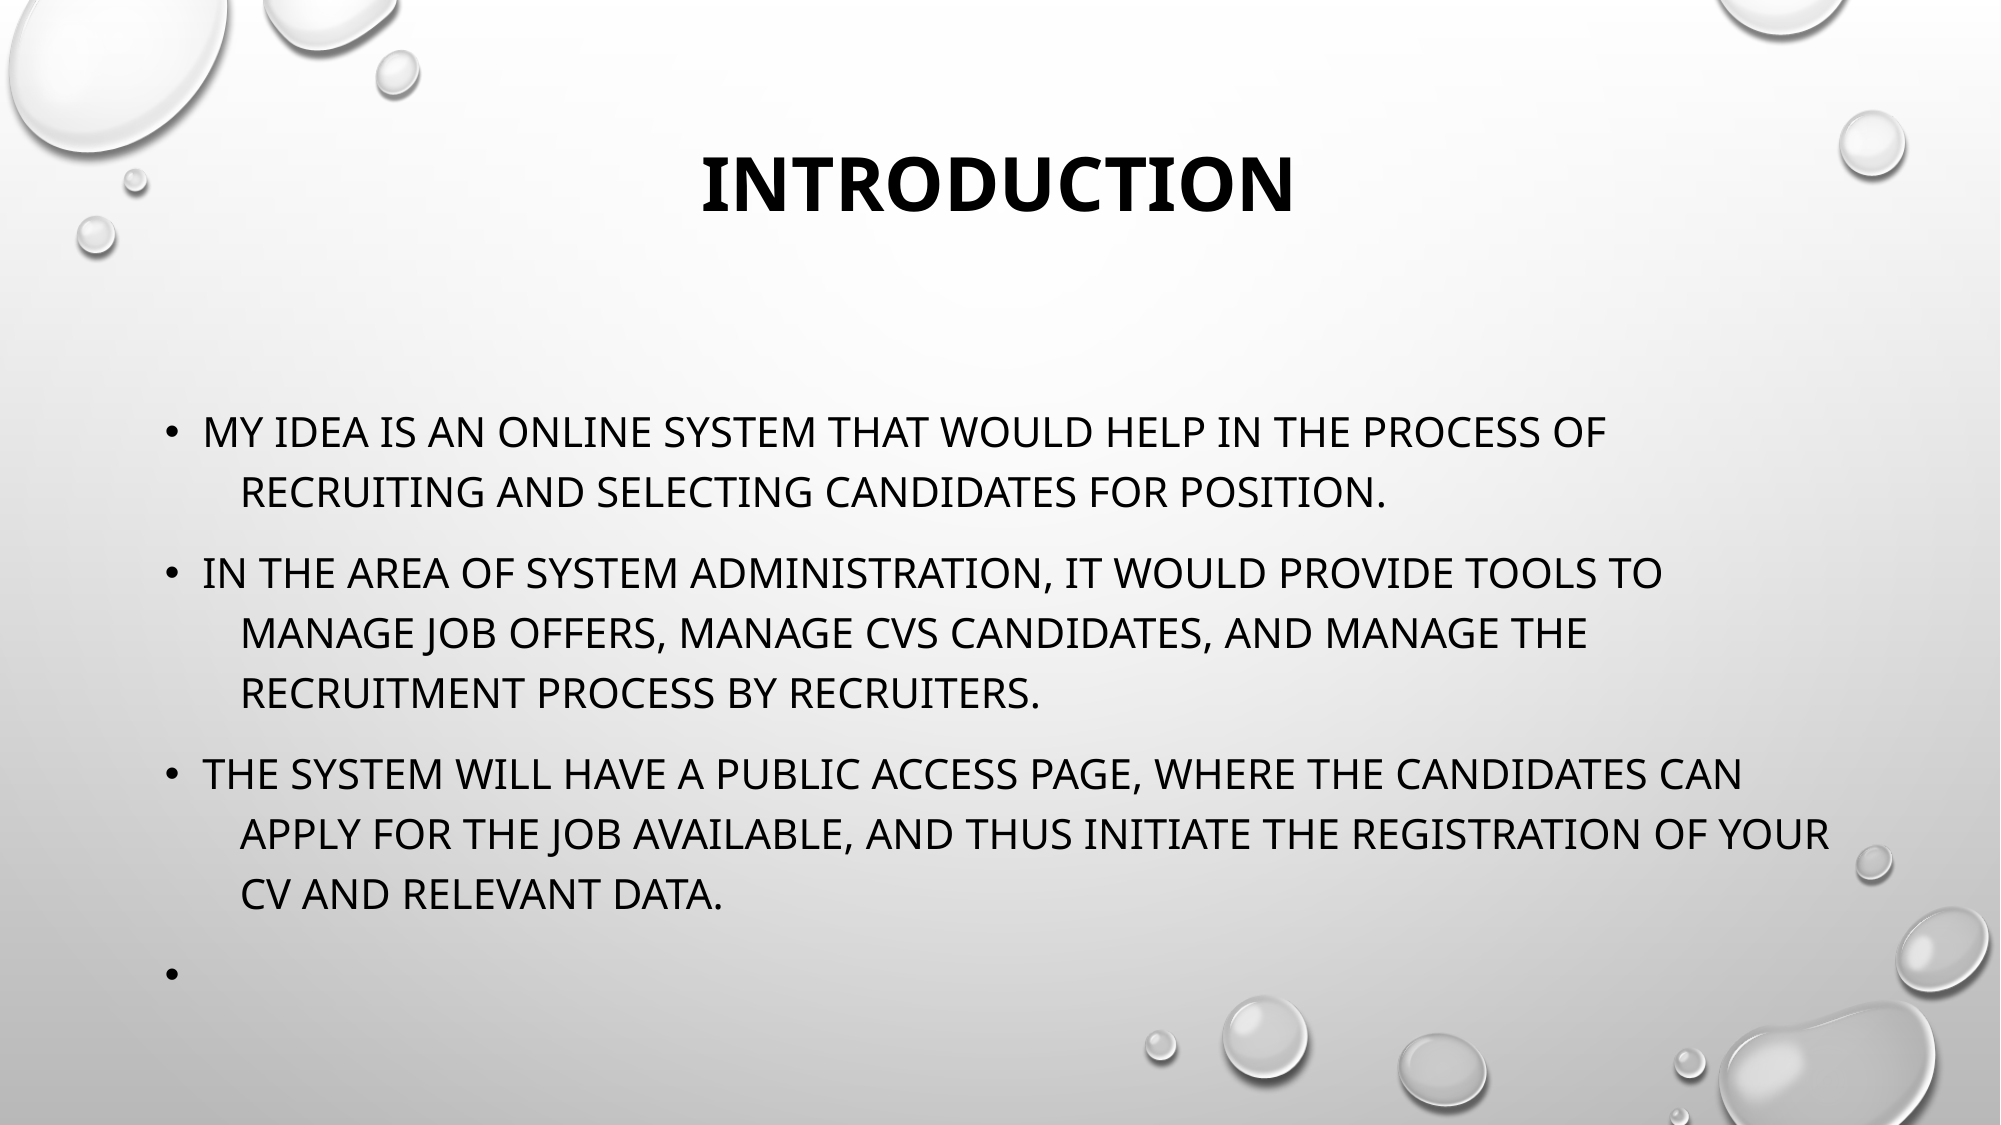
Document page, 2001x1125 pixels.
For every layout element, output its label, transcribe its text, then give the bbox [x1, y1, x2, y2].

list My idea is an online system that would help in the process of recruiting and selecting candidates for position. In the area of system administration, it would provide tools to manage job offers, manage CVs candidates, and manage the recruitment process by recruiters. The System will have a public access page, where the candidates can apply for the job available, and thus initiate the registration of your CV and relevant data. [149, 388, 1850, 950]
title introduction [149, 101, 1851, 364]
